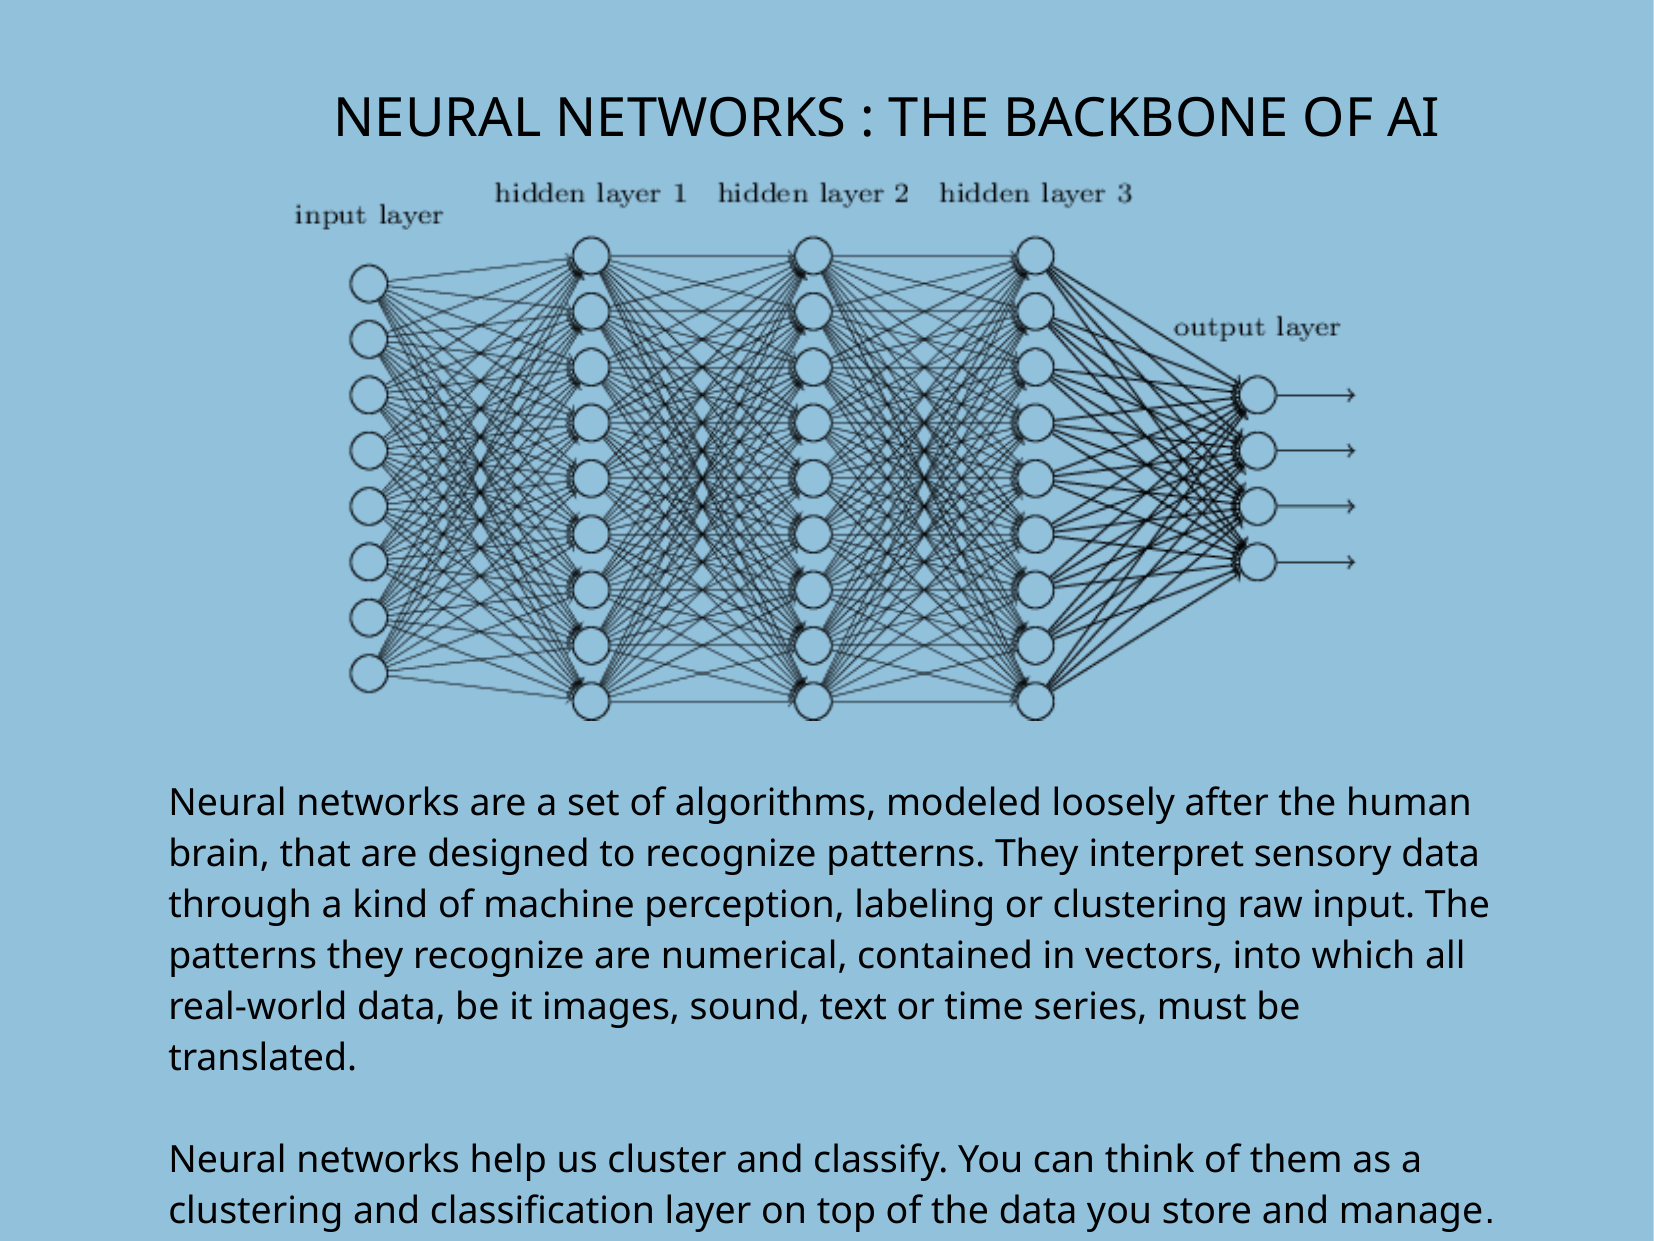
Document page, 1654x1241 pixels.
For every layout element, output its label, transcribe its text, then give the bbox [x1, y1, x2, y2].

text_box NEURAL NETWORKS : THE BACKBONE OF AI [318, 70, 1524, 136]
picture [0, 0, 1654, 1241]
text_box Neural networks are a set of algorithms, modeled loosely after the human brain, that are designed to recognize patterns. They interpret sensory data through a kind of machine perception, labeling or clustering raw input. The patterns they recognize are numerical, contained in vectors, into which all real-world data, be it images, sound, text or time series, must be translated. Neural networks help us cluster and classify. You can think of them as a clustering and classification layer on top of the data you store and manage. [153, 767, 1512, 1141]
